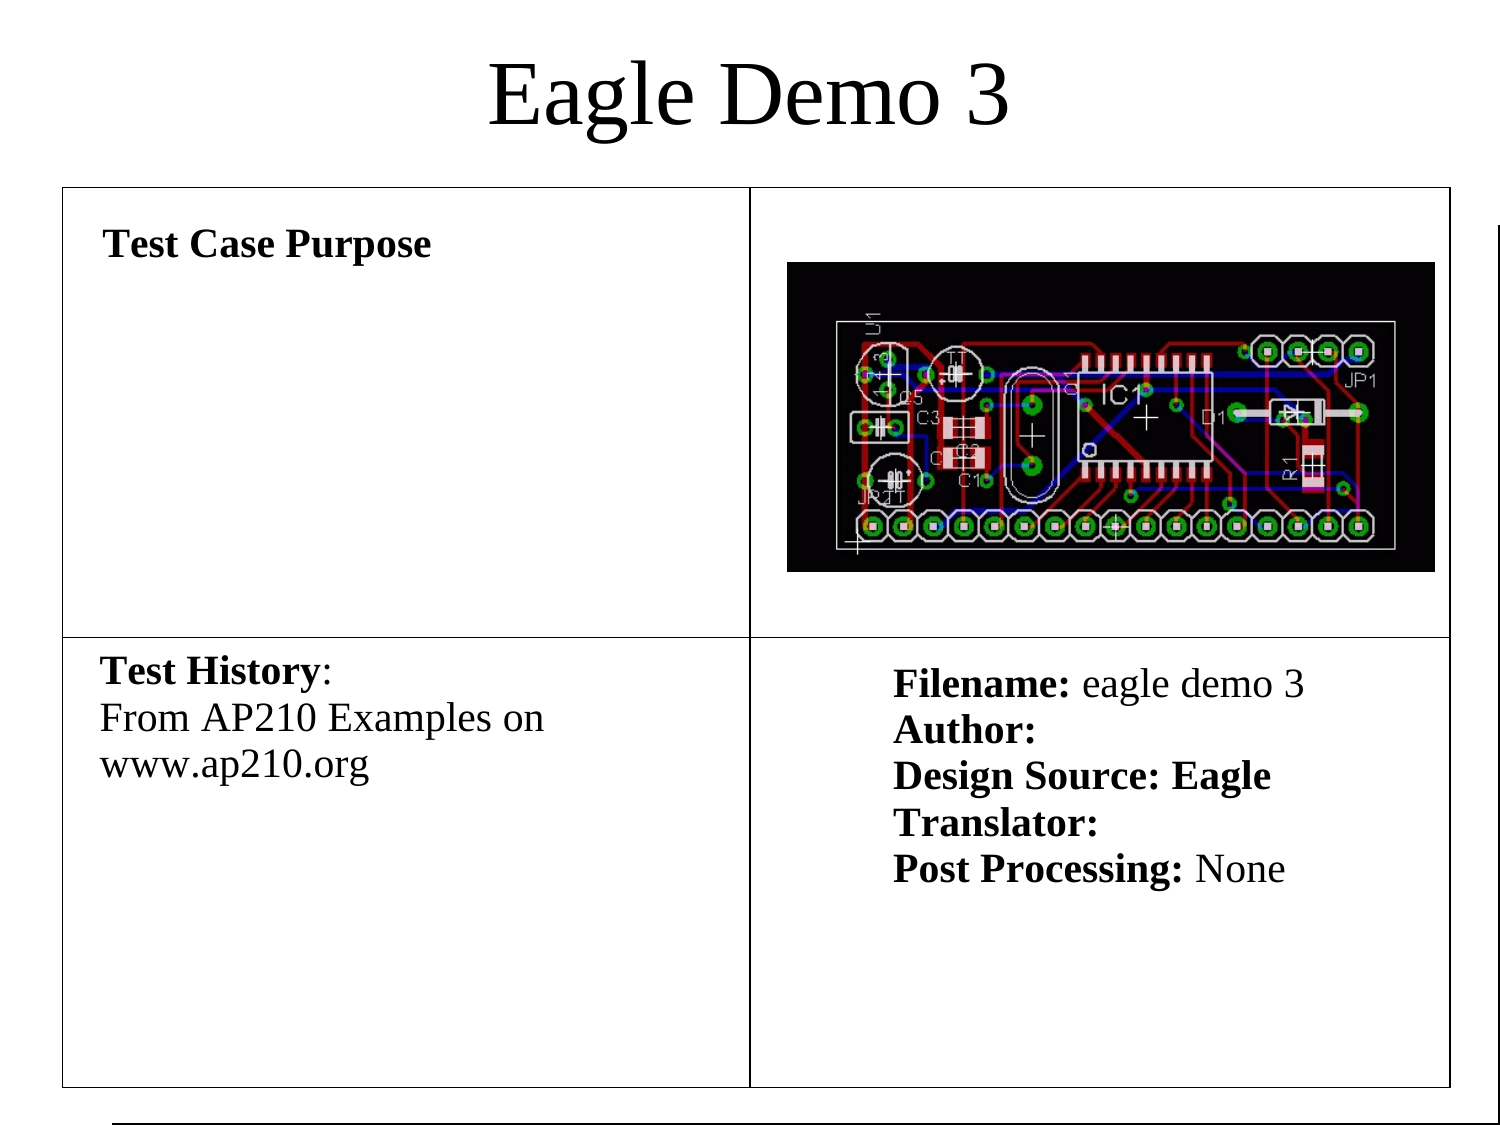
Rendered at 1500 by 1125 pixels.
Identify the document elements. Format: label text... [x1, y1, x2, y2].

title Eagle Demo 3 [112, 0, 1388, 188]
text_box Test Case Purpose [87, 212, 676, 321]
picture [787, 262, 1435, 572]
text_box Test History: From AP210 Examples on www.ap210.org [84, 639, 726, 841]
text_box Filename: eagle demo 3 Author: Design Source: Eagle Translator: Post Processing: None [878, 652, 1321, 1010]
